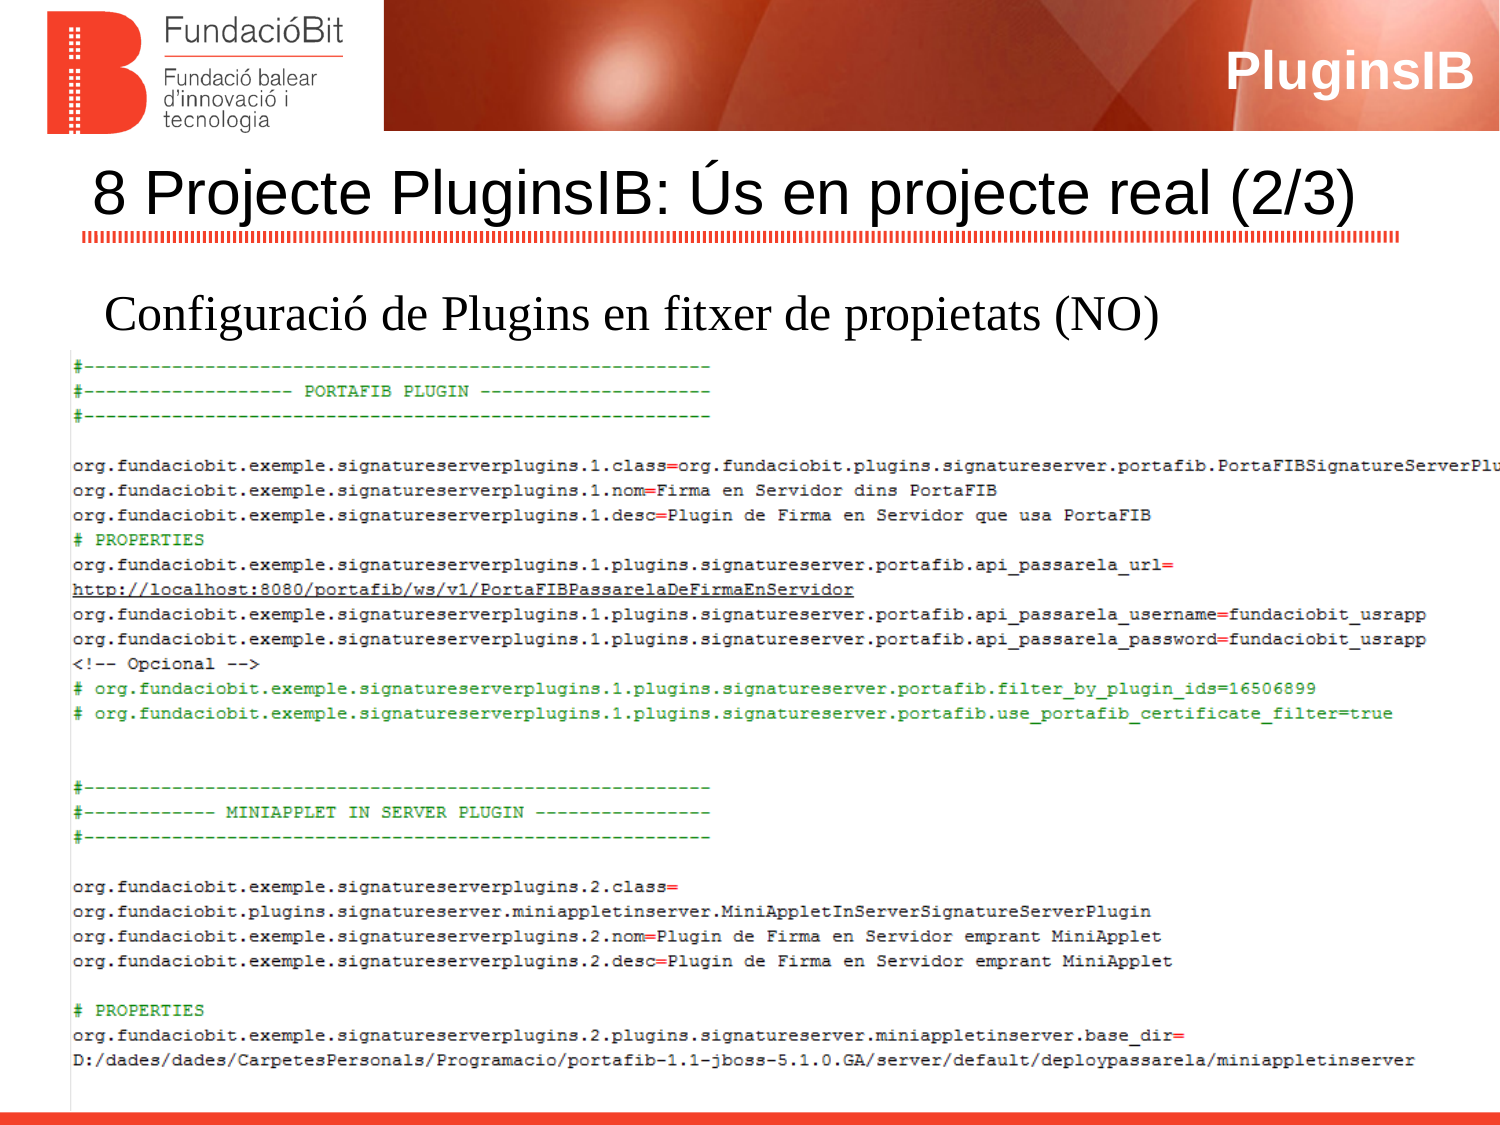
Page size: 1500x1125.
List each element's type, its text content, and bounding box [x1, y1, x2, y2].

picture [383, 0, 1500, 131]
picture [47, 11, 343, 134]
picture [70, 350, 1500, 1111]
list 8 Projecte PluginsIB: Ús en projecte real (2/3) [40, 158, 1426, 237]
text_box Configuració de Plugins en fitxer de propietats (NO) [90, 273, 1313, 350]
title PluginsIB [324, 19, 1477, 123]
